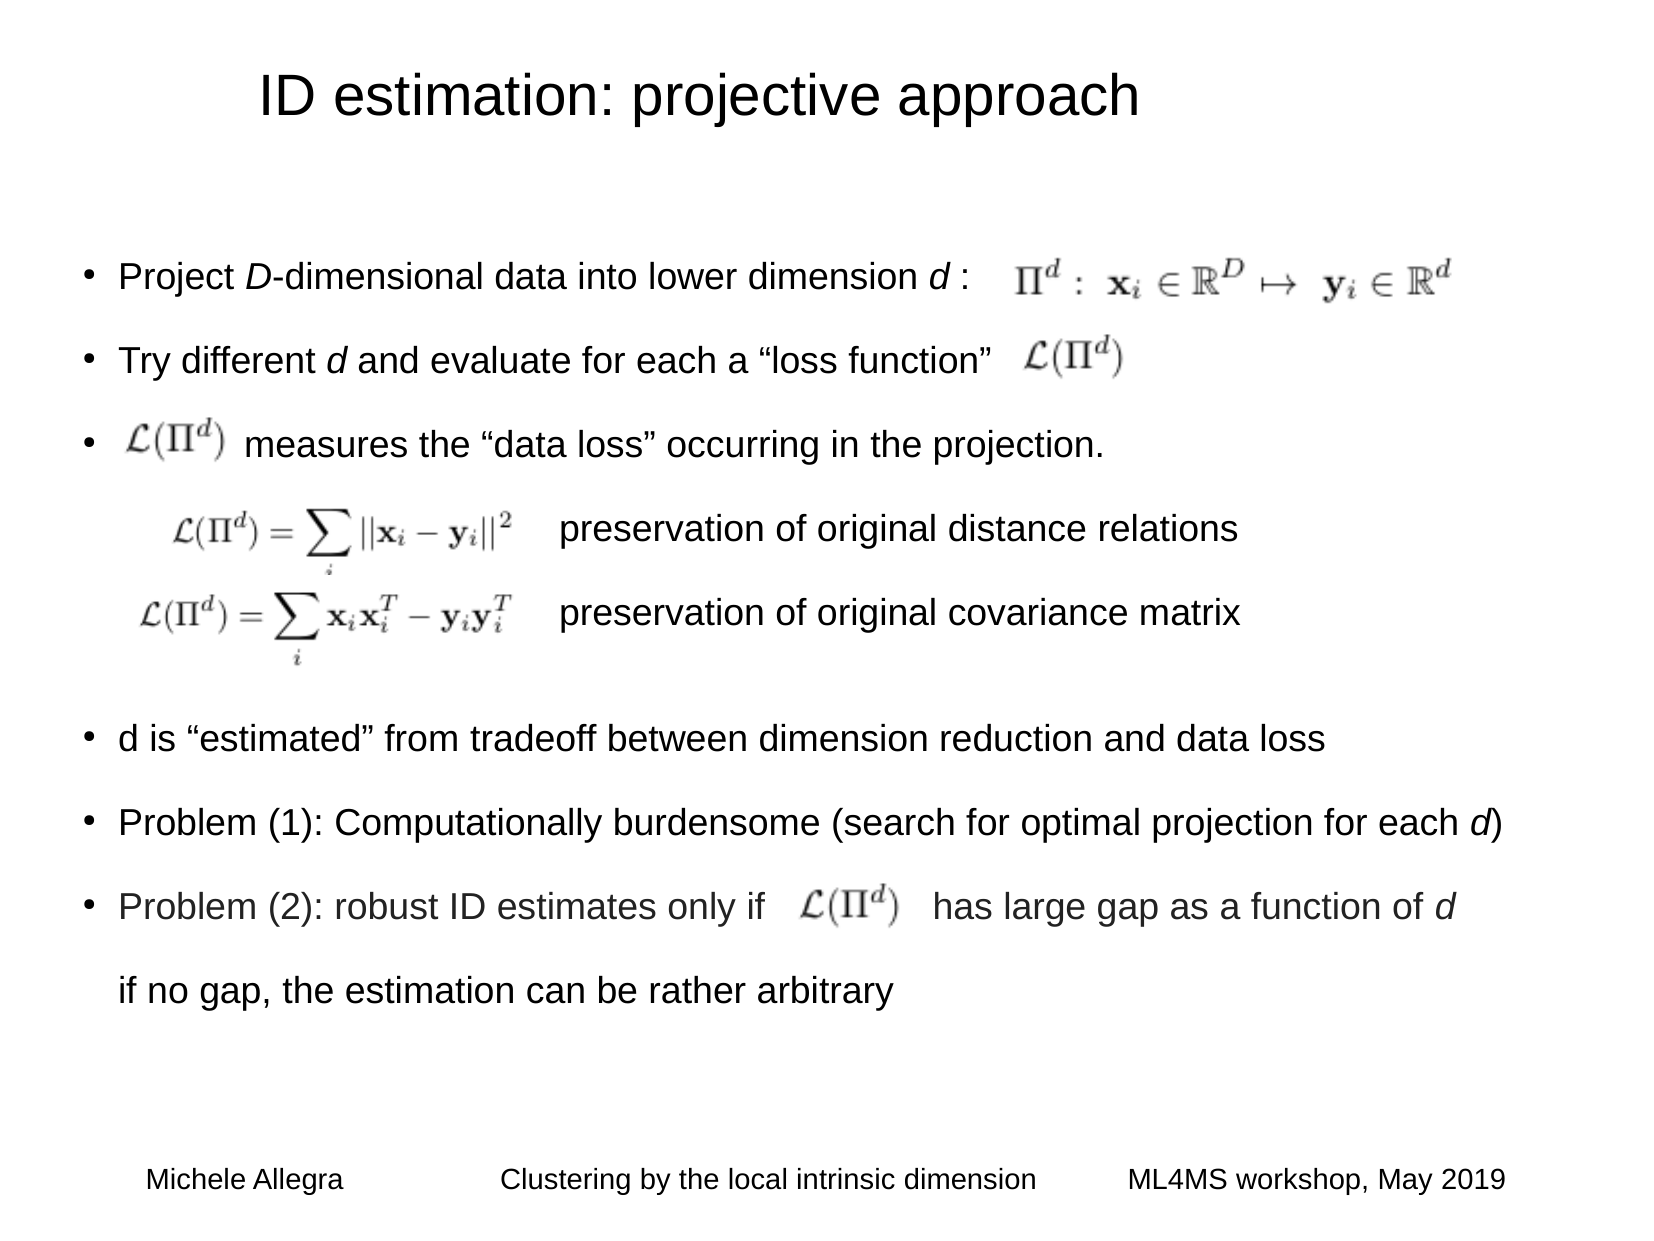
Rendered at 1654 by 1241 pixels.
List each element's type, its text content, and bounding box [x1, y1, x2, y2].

picture [102, 395, 240, 479]
title ID estimation: projective approach [82, 44, 1335, 147]
picture [977, 229, 1490, 396]
subtitle Project D-dimensional data into lower dimension d : Try different d and evaluate for each a “loss function” measures the “data loss” occurring in the projection. preservation of original distance relations preservation of original covariance matrix d is “estimated” from tradeoff between dimension reduction and data loss Problem (1): Computationally burdensome (search for optimal projection for each d) Problem (2): robust ID estimates only if has large gap as a function of d if no gap, the estimation can be rather arbitrary [82, 198, 1571, 1111]
picture [776, 861, 914, 946]
title Michele Allegra Clustering by the local intrinsic dimension ML4MS workshop, May 2019 [82, 1141, 1571, 1217]
